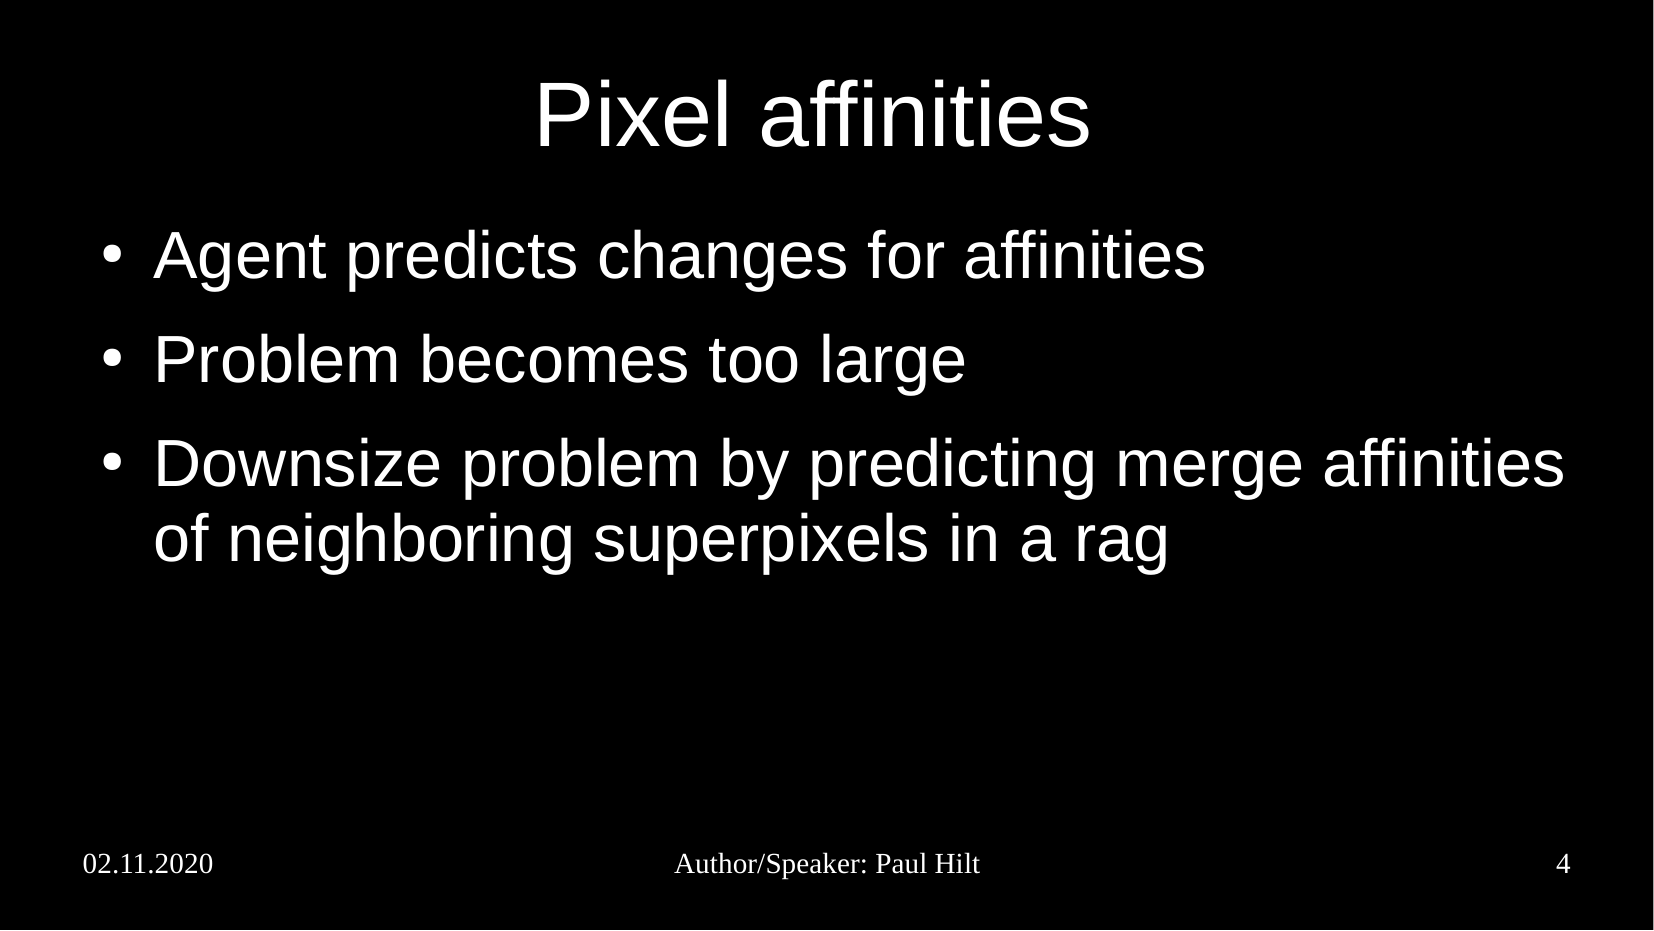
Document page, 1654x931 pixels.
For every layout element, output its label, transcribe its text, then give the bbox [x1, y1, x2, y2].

list Agent predicts changes for affinities Problem becomes too large Downsize problem by predicting merge affinities of neighboring superpixels in a rag [82, 217, 1571, 758]
title Pixel affinities [82, 37, 1571, 193]
